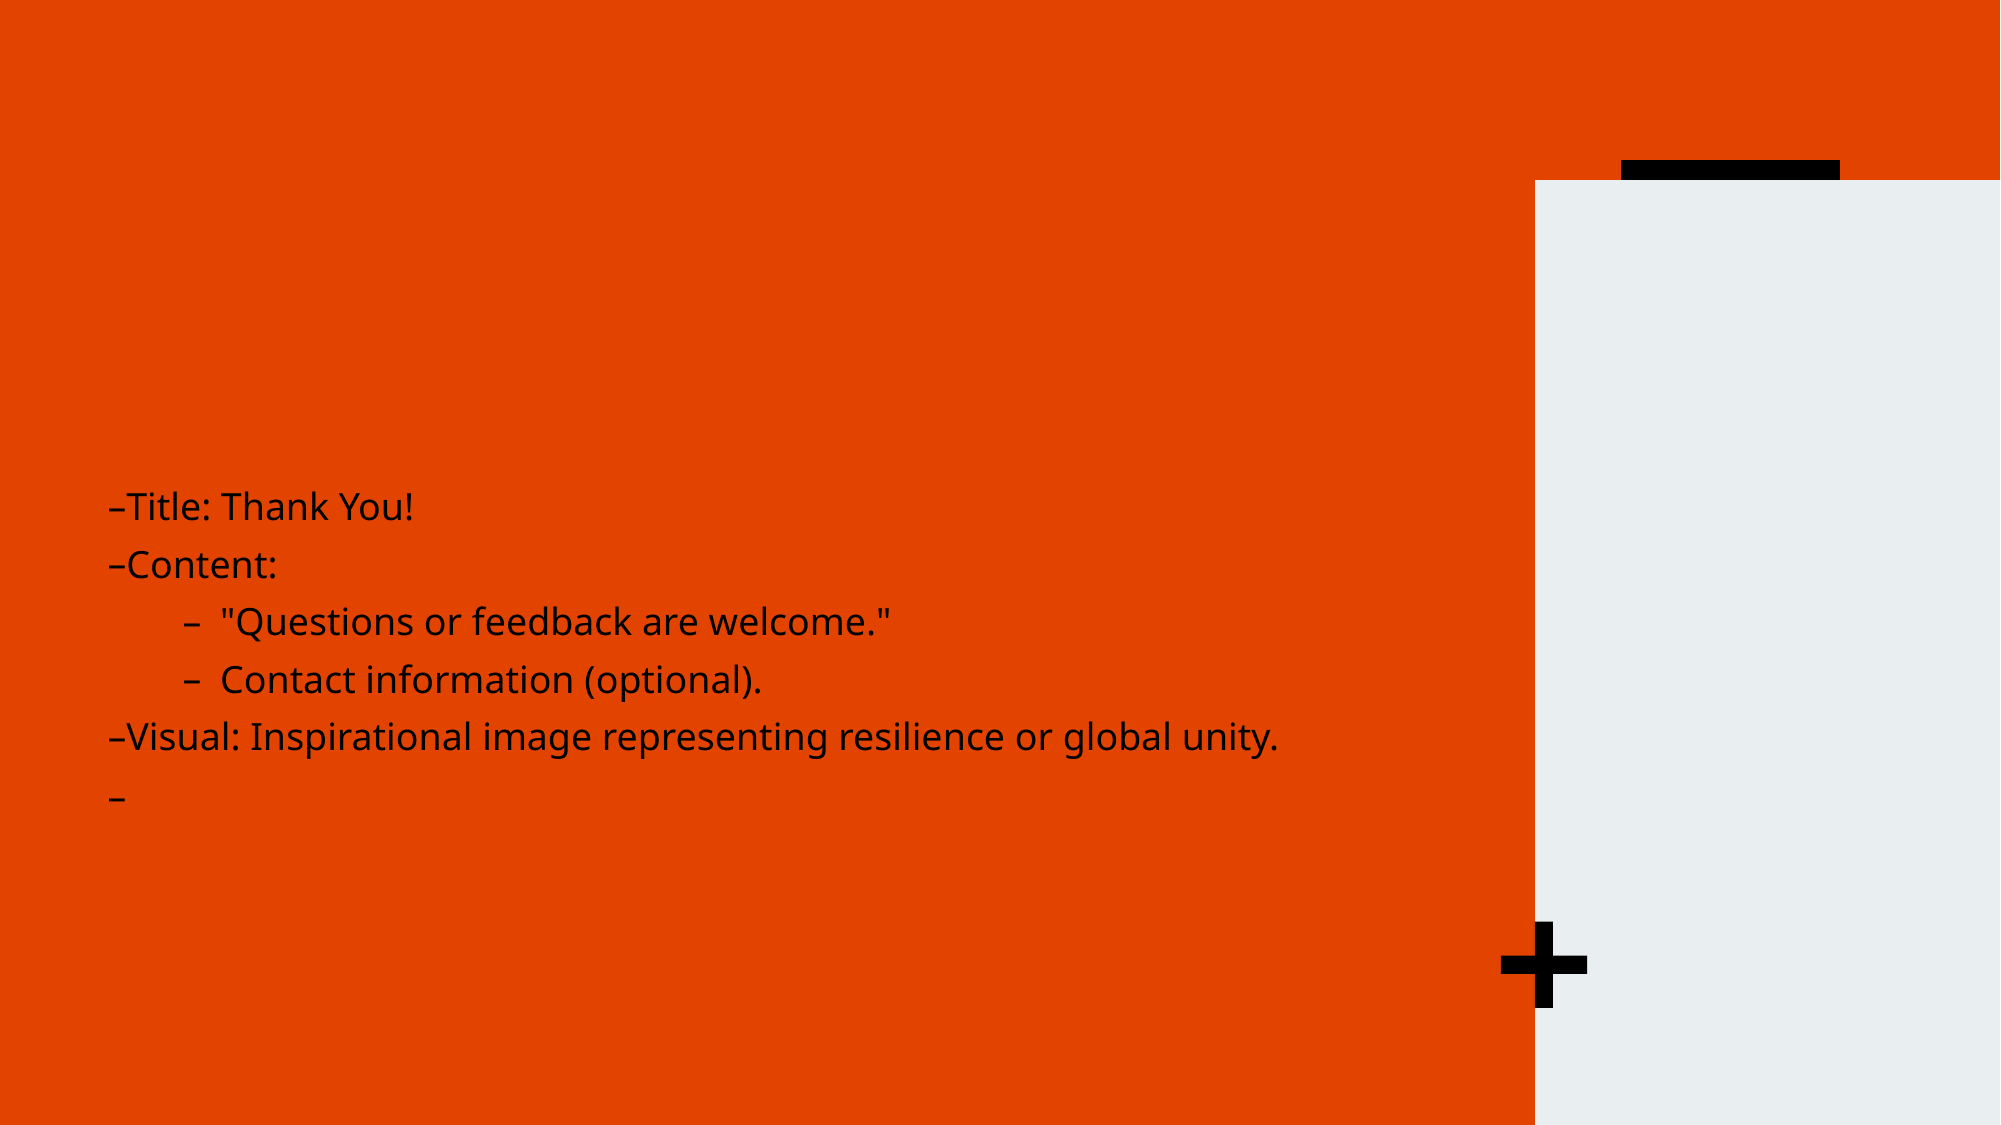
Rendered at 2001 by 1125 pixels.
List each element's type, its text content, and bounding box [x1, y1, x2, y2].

text_box Title: Thank You! Content: "Questions or feedback are welcome." Contact information (optional). Visual: Inspirational image representing resilience or global unity. [92, 475, 1297, 965]
text_box [0, 0, 2000, 1125]
